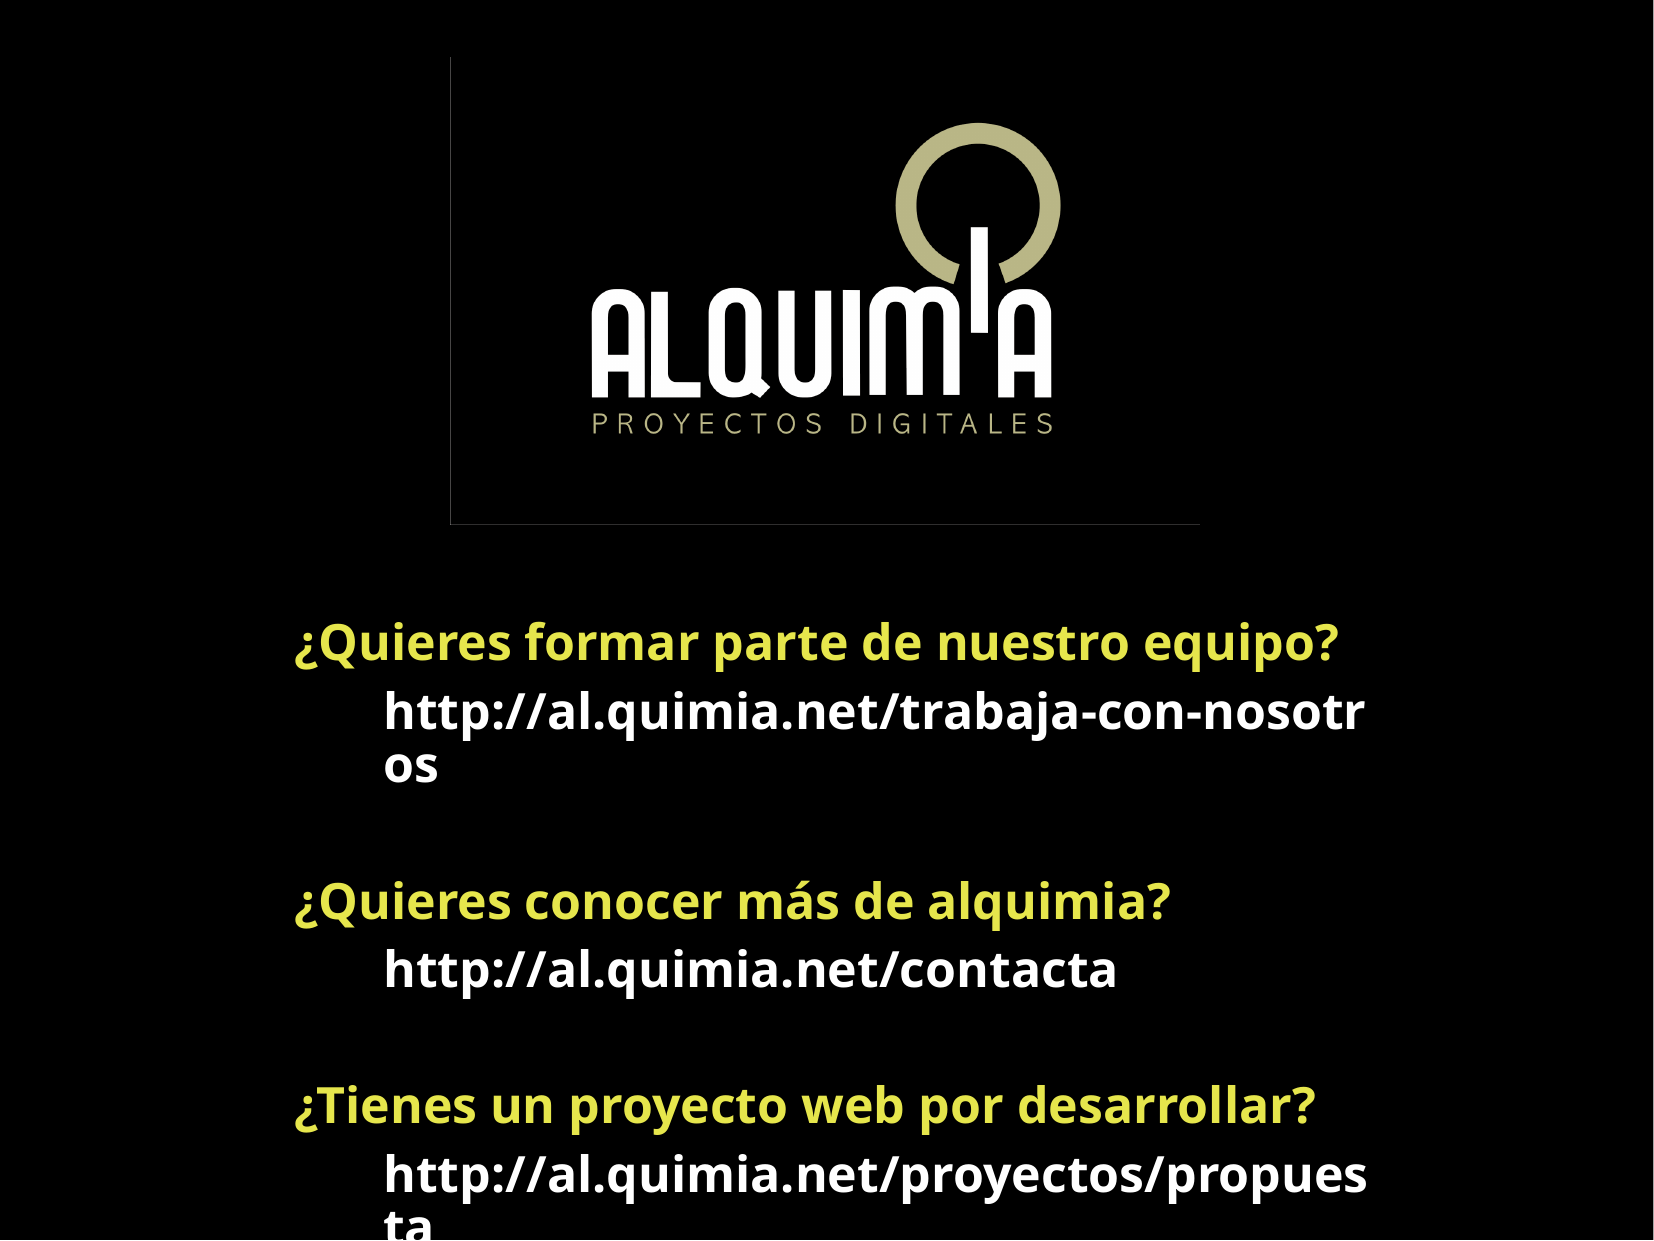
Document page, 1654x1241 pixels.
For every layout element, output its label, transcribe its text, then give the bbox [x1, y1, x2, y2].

picture [450, 57, 1200, 526]
text_box ¿Quieres formar parte de nuestro equipo? http://al.quimia.net/trabaja-con-nosotros ¿Quieres conocer más de alquimia? http://al.quimia.net/contacta ¿Tienes un proyecto web por desarrollar? http://al.quimia.net/proyectos/propuesta [262, 600, 1388, 1097]
